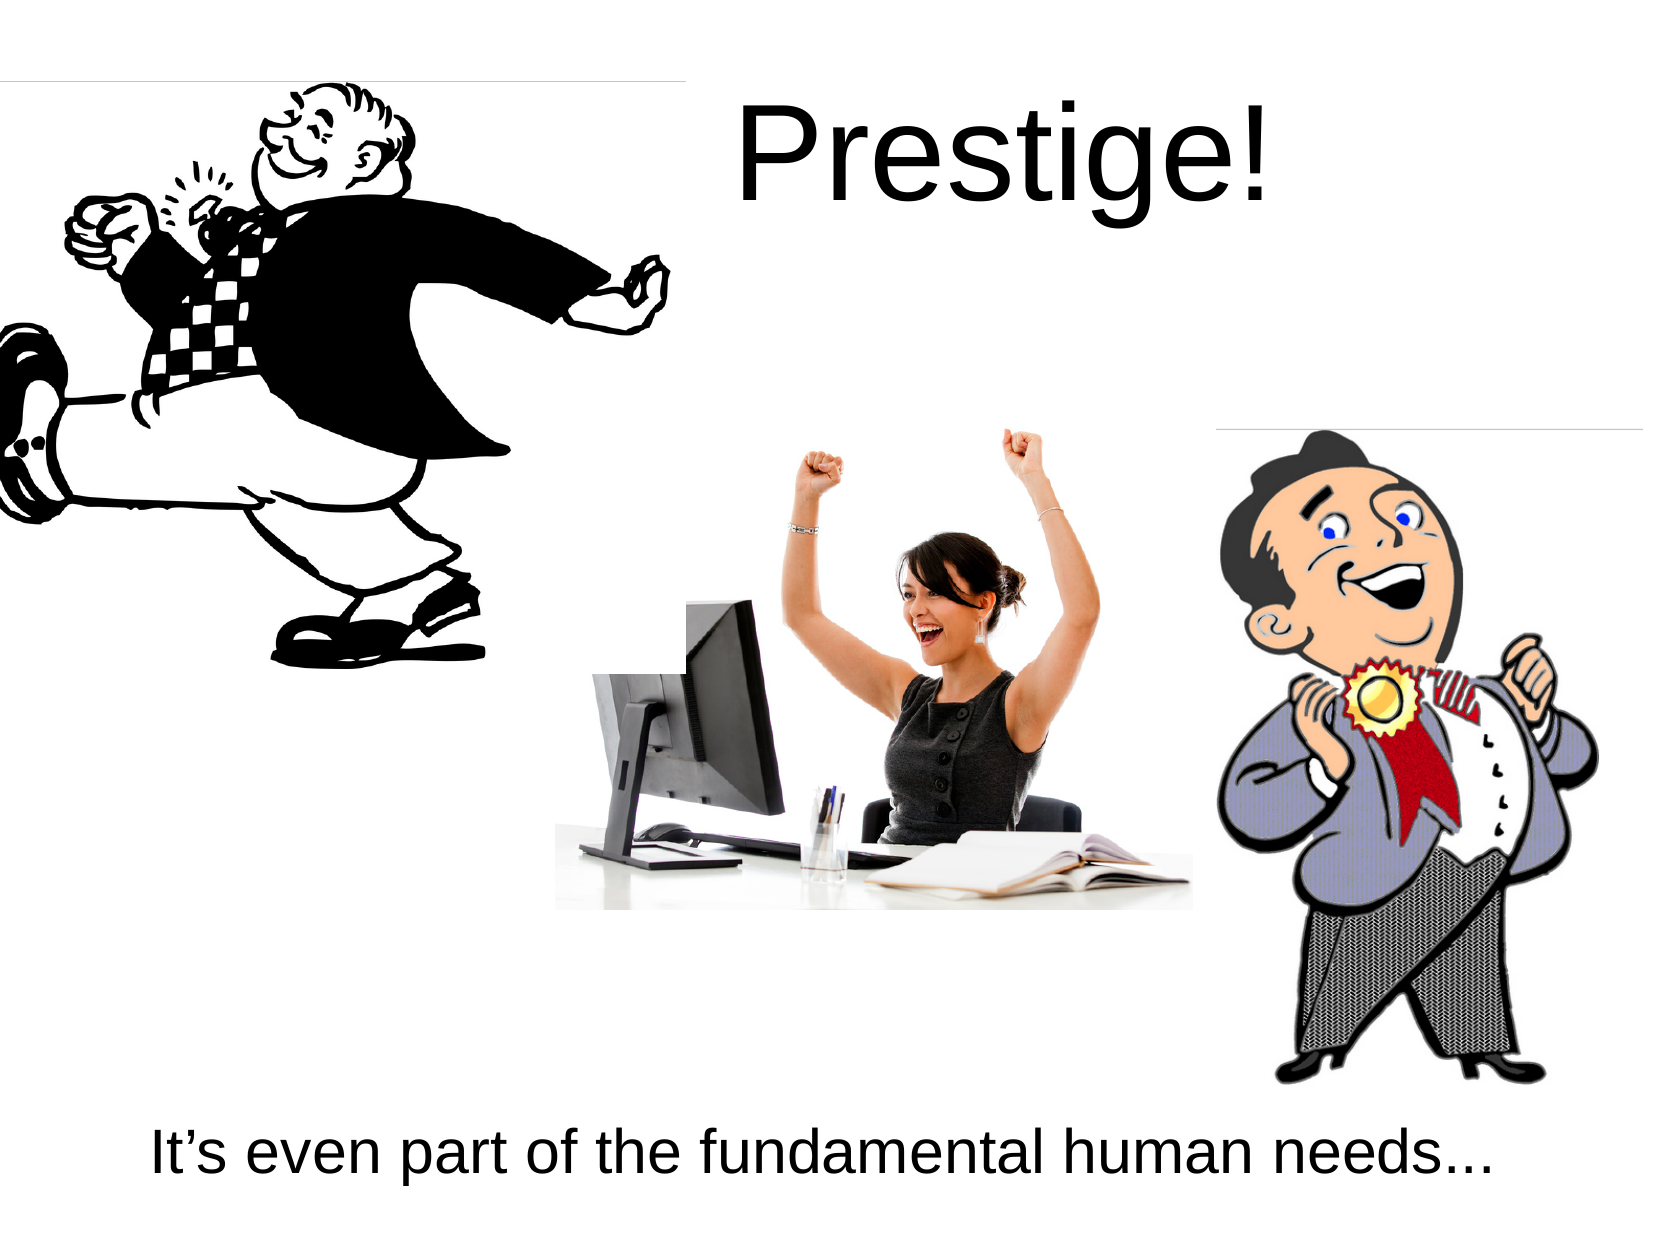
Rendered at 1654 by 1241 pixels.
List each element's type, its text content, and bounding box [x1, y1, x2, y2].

picture [0, 81, 1193, 910]
picture [1216, 428, 1643, 1111]
list It’s even part of the fundamental human needs... [82, 1116, 1571, 1205]
title Prestige! [259, 49, 1654, 257]
